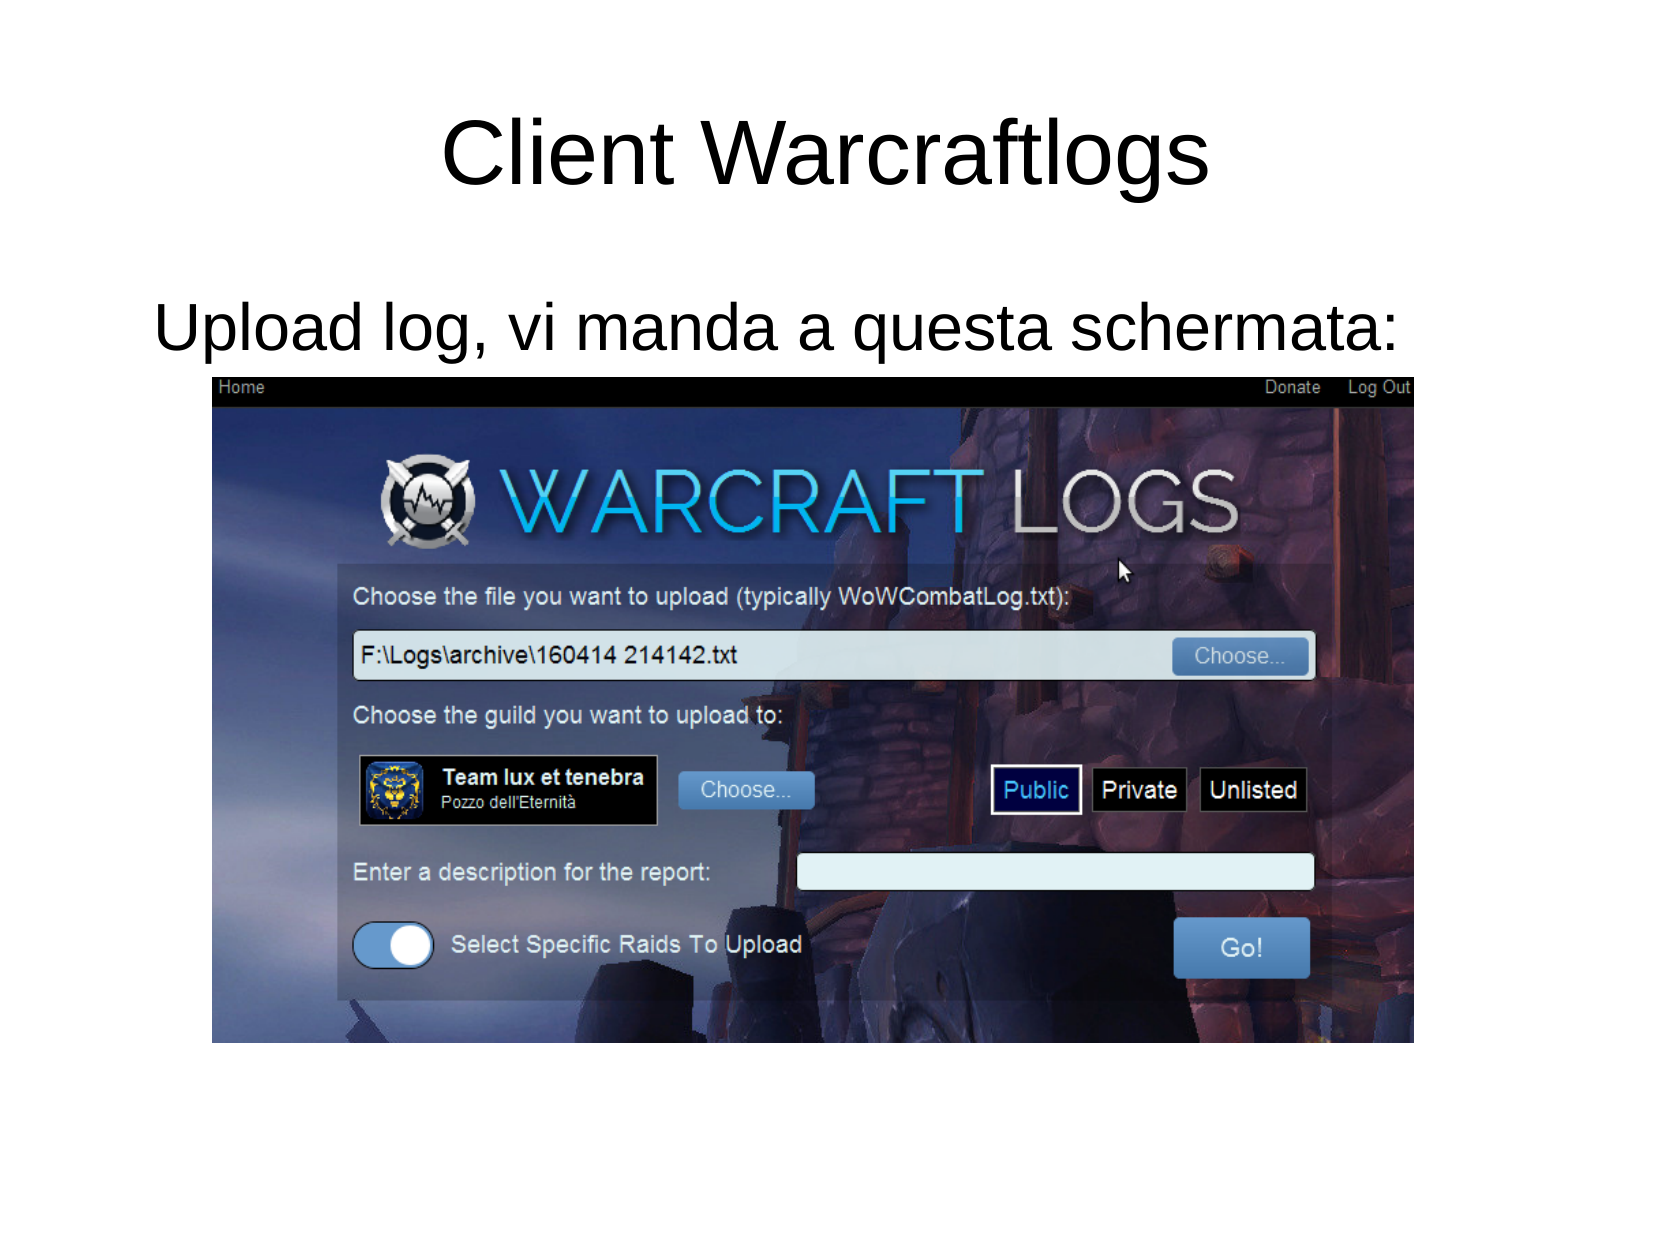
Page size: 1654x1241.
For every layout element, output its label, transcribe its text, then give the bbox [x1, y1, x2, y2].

title Client Warcraftlogs [82, 49, 1571, 257]
picture [212, 377, 1414, 1043]
list Upload log, vi manda a questa schermata: [82, 290, 1571, 1010]
